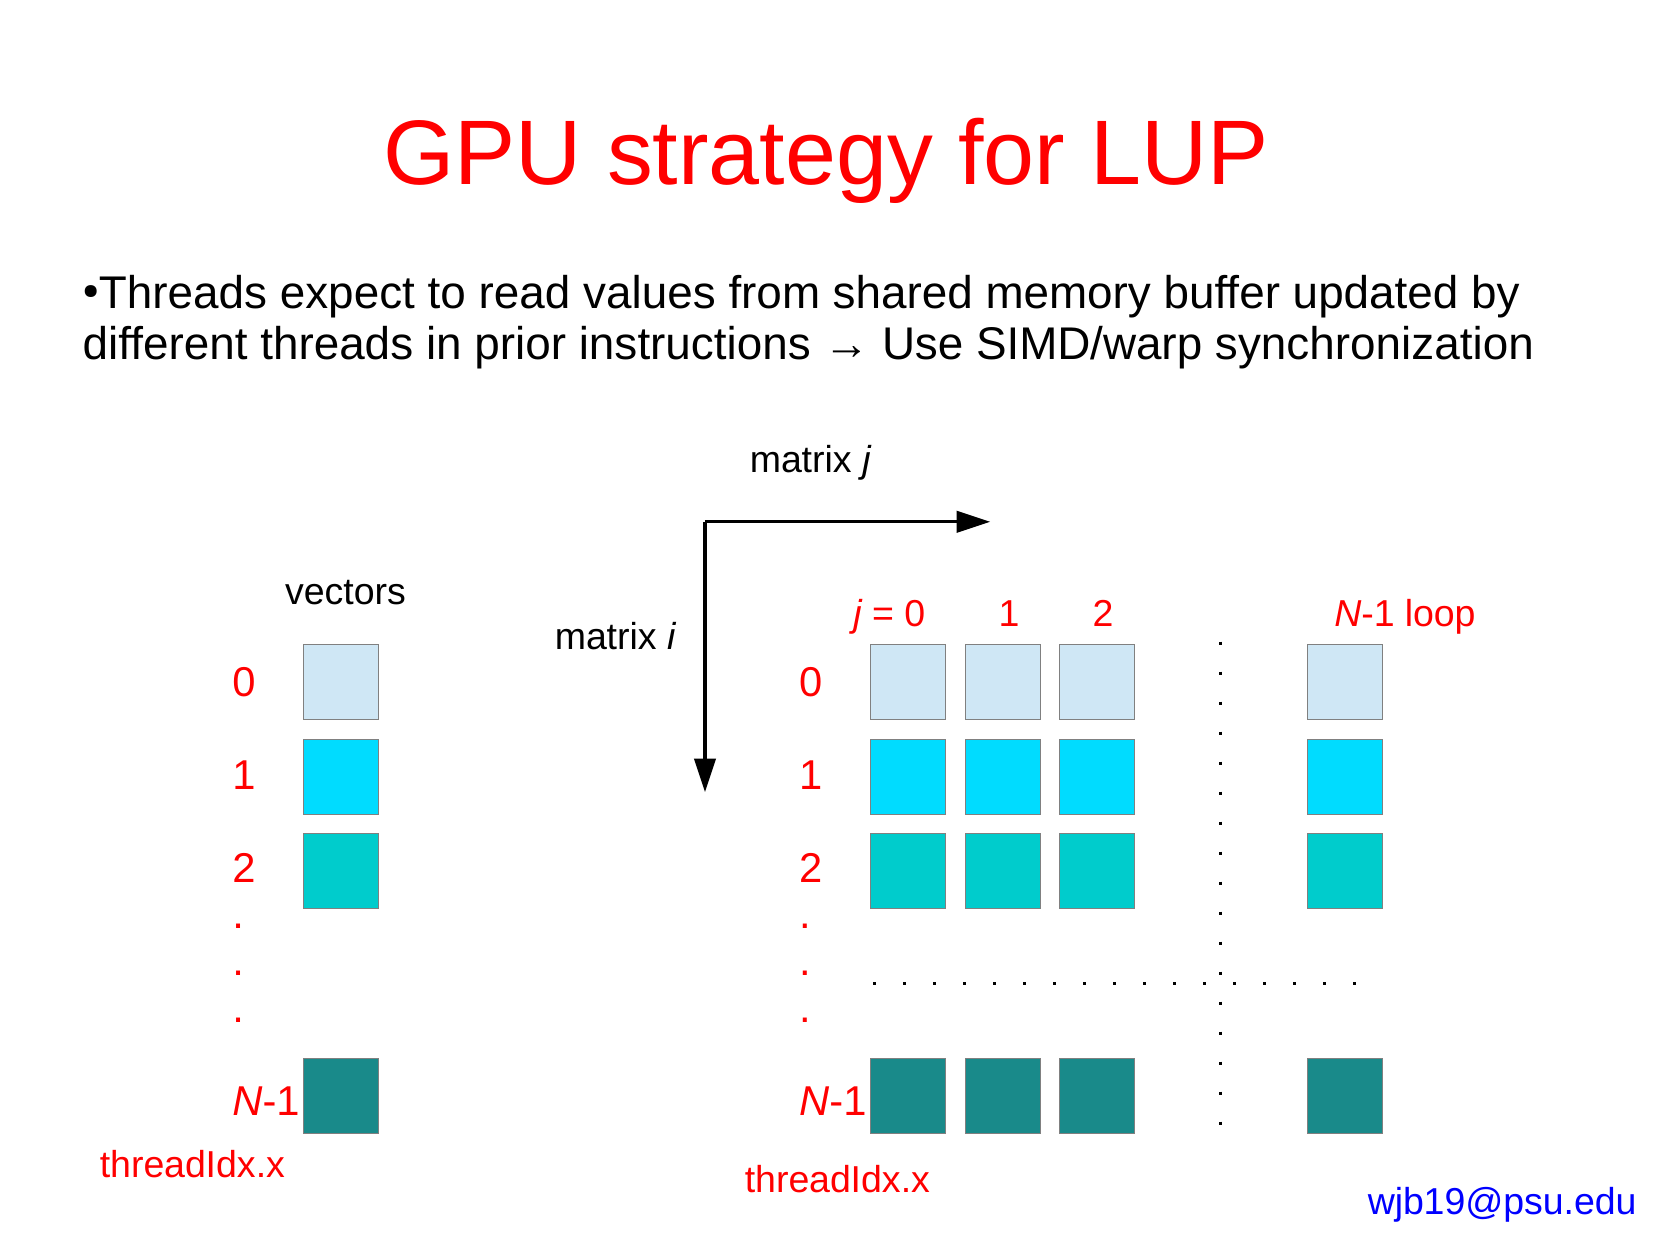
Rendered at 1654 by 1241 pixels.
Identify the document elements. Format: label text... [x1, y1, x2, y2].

text_box [1059, 833, 1135, 909]
title GPU strategy for LUP [82, 49, 1571, 257]
text_box 0 1 2 . . . N-1 [217, 651, 315, 1132]
text_box [1059, 644, 1135, 720]
text_box wjb19@psu.edu [1353, 1173, 1652, 1231]
text_box vectors [270, 563, 421, 620]
text_box threadIdx.x [730, 1151, 946, 1209]
text_box [870, 644, 946, 720]
text_box [315, 739, 379, 815]
text_box [1307, 739, 1383, 815]
text_box [882, 833, 946, 909]
text_box [303, 644, 379, 720]
text_box [882, 739, 946, 815]
text_box [965, 739, 1041, 815]
text_box [1307, 644, 1383, 720]
text_box 0 1 2 . . . N-1 [784, 651, 882, 1132]
text_box matrix i [540, 608, 691, 665]
text_box j = 0 1 2 N-1 loop [838, 584, 1491, 642]
text_box [303, 1058, 379, 1134]
text_box [965, 833, 1041, 909]
subtitle Threads expect to read values from shared memory buffer updated by different threads in prior instructions → Use SIMD/warp synchronization [82, 266, 1621, 986]
text_box [315, 833, 379, 909]
text_box [1059, 1058, 1135, 1134]
text_box [1059, 739, 1135, 815]
text_box [965, 644, 1041, 720]
text_box [870, 1058, 946, 1134]
text_box [1307, 833, 1383, 909]
text_box [1307, 1058, 1383, 1134]
text_box threadIdx.x [85, 1136, 301, 1194]
text_box matrix j [735, 431, 886, 489]
text_box [965, 1058, 1041, 1134]
